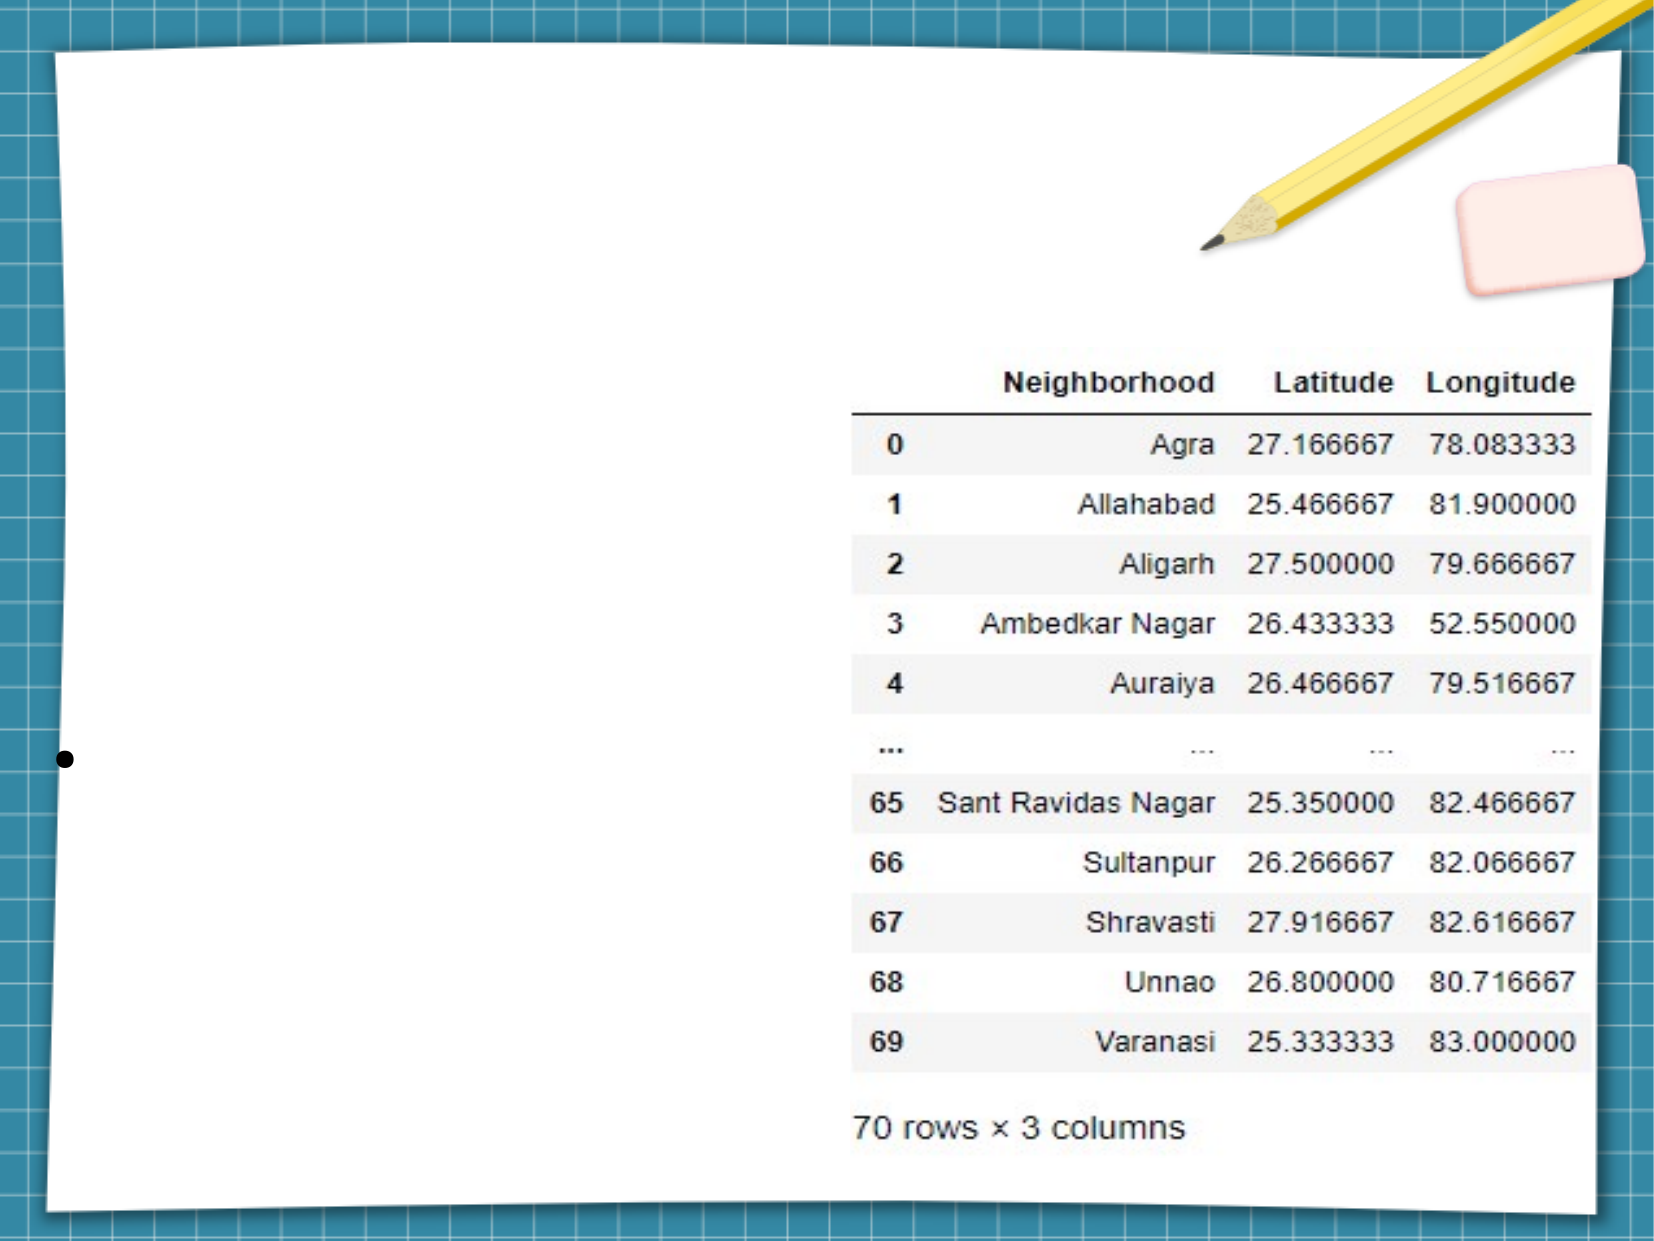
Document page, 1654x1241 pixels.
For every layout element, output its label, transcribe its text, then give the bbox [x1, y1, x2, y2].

picture [0, 0, 1654, 1241]
title Data Source & DataFrame [82, 59, 1571, 414]
list Fetching the data of districts in UttarPradesh from https://www.indianmirror.com/india-post/indianpincode.html [35, 366, 809, 1182]
